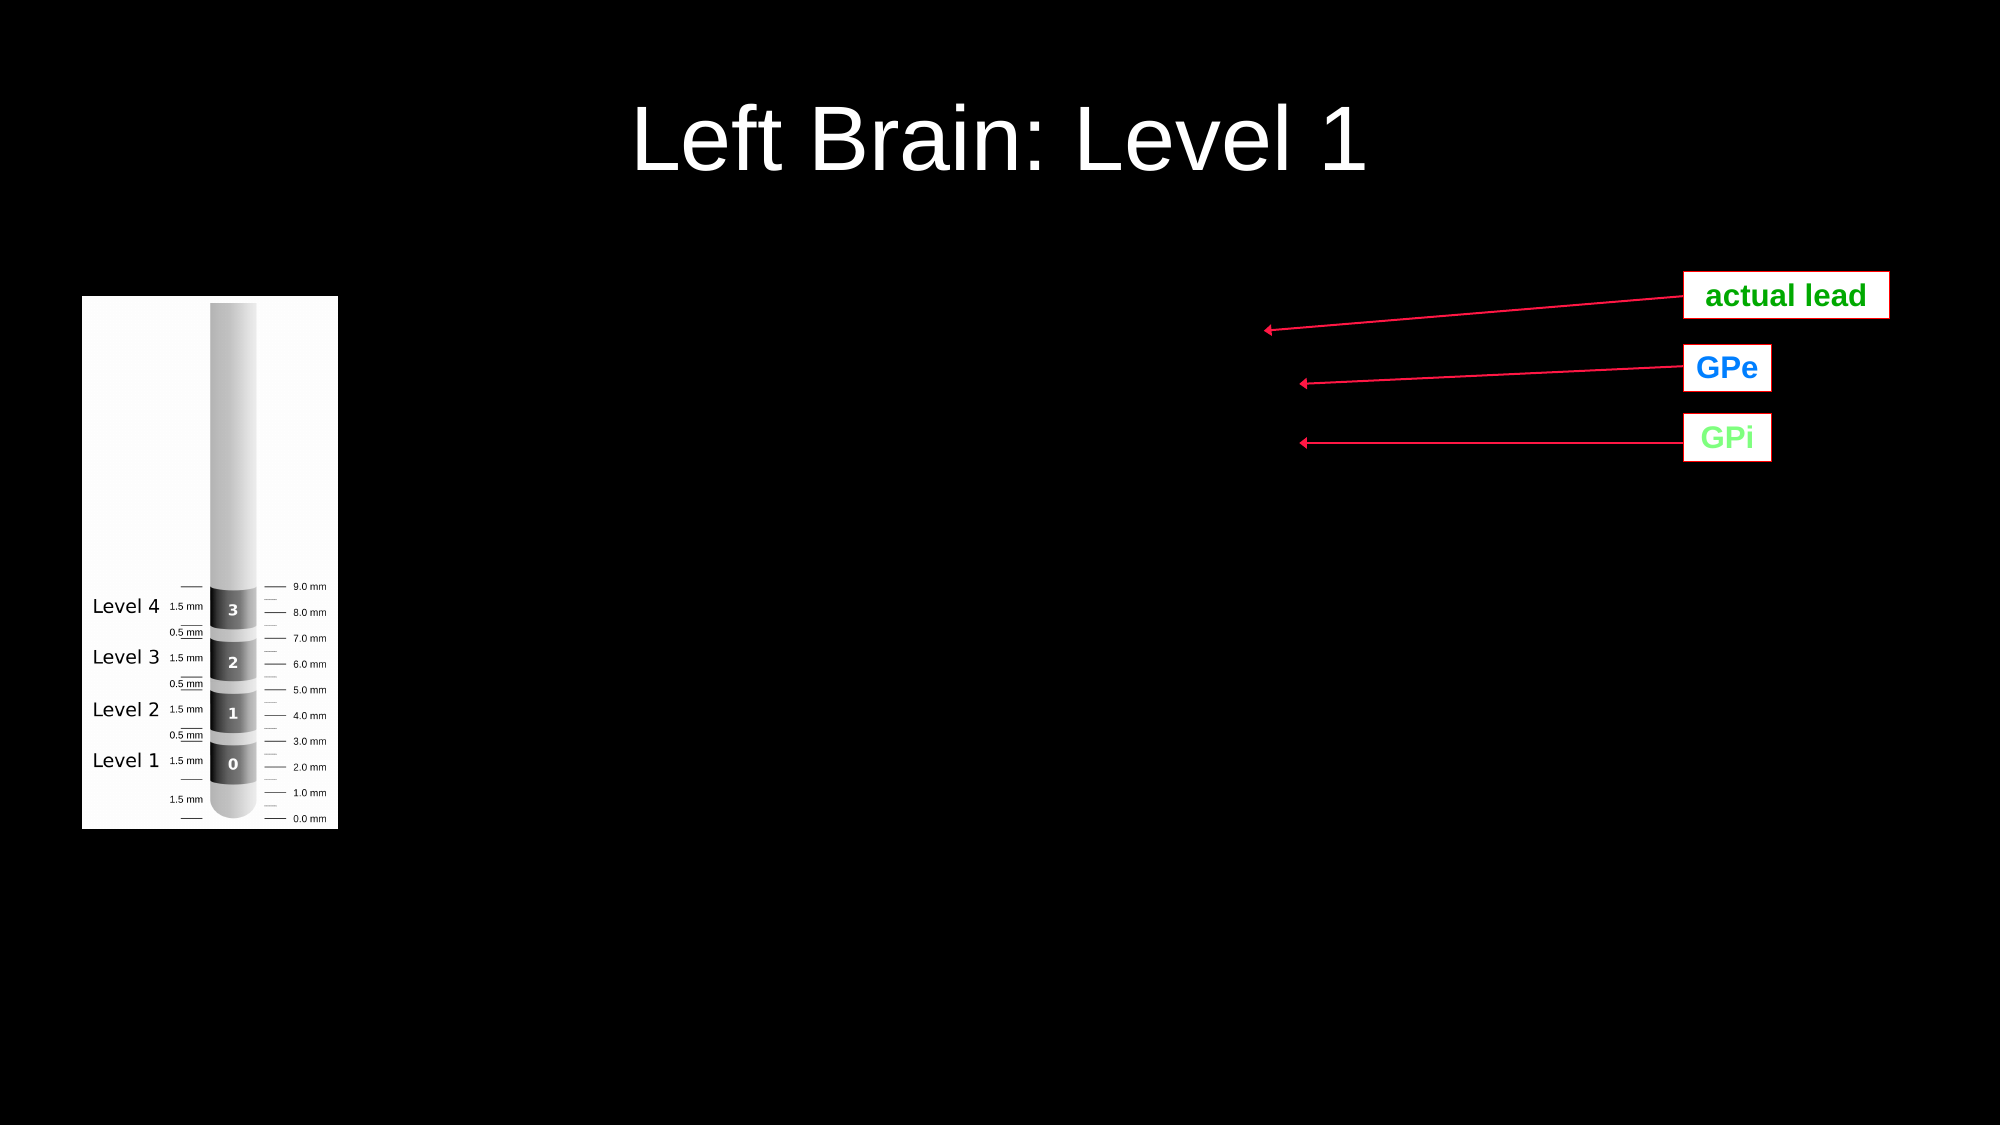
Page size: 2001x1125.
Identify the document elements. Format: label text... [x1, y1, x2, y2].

title Left Brain: Level 1 [99, 44, 1900, 233]
picture [82, 296, 338, 829]
text_box actual lead [1683, 271, 1890, 319]
text_box GPe [1683, 344, 1772, 392]
text_box GPi [1683, 413, 1772, 462]
